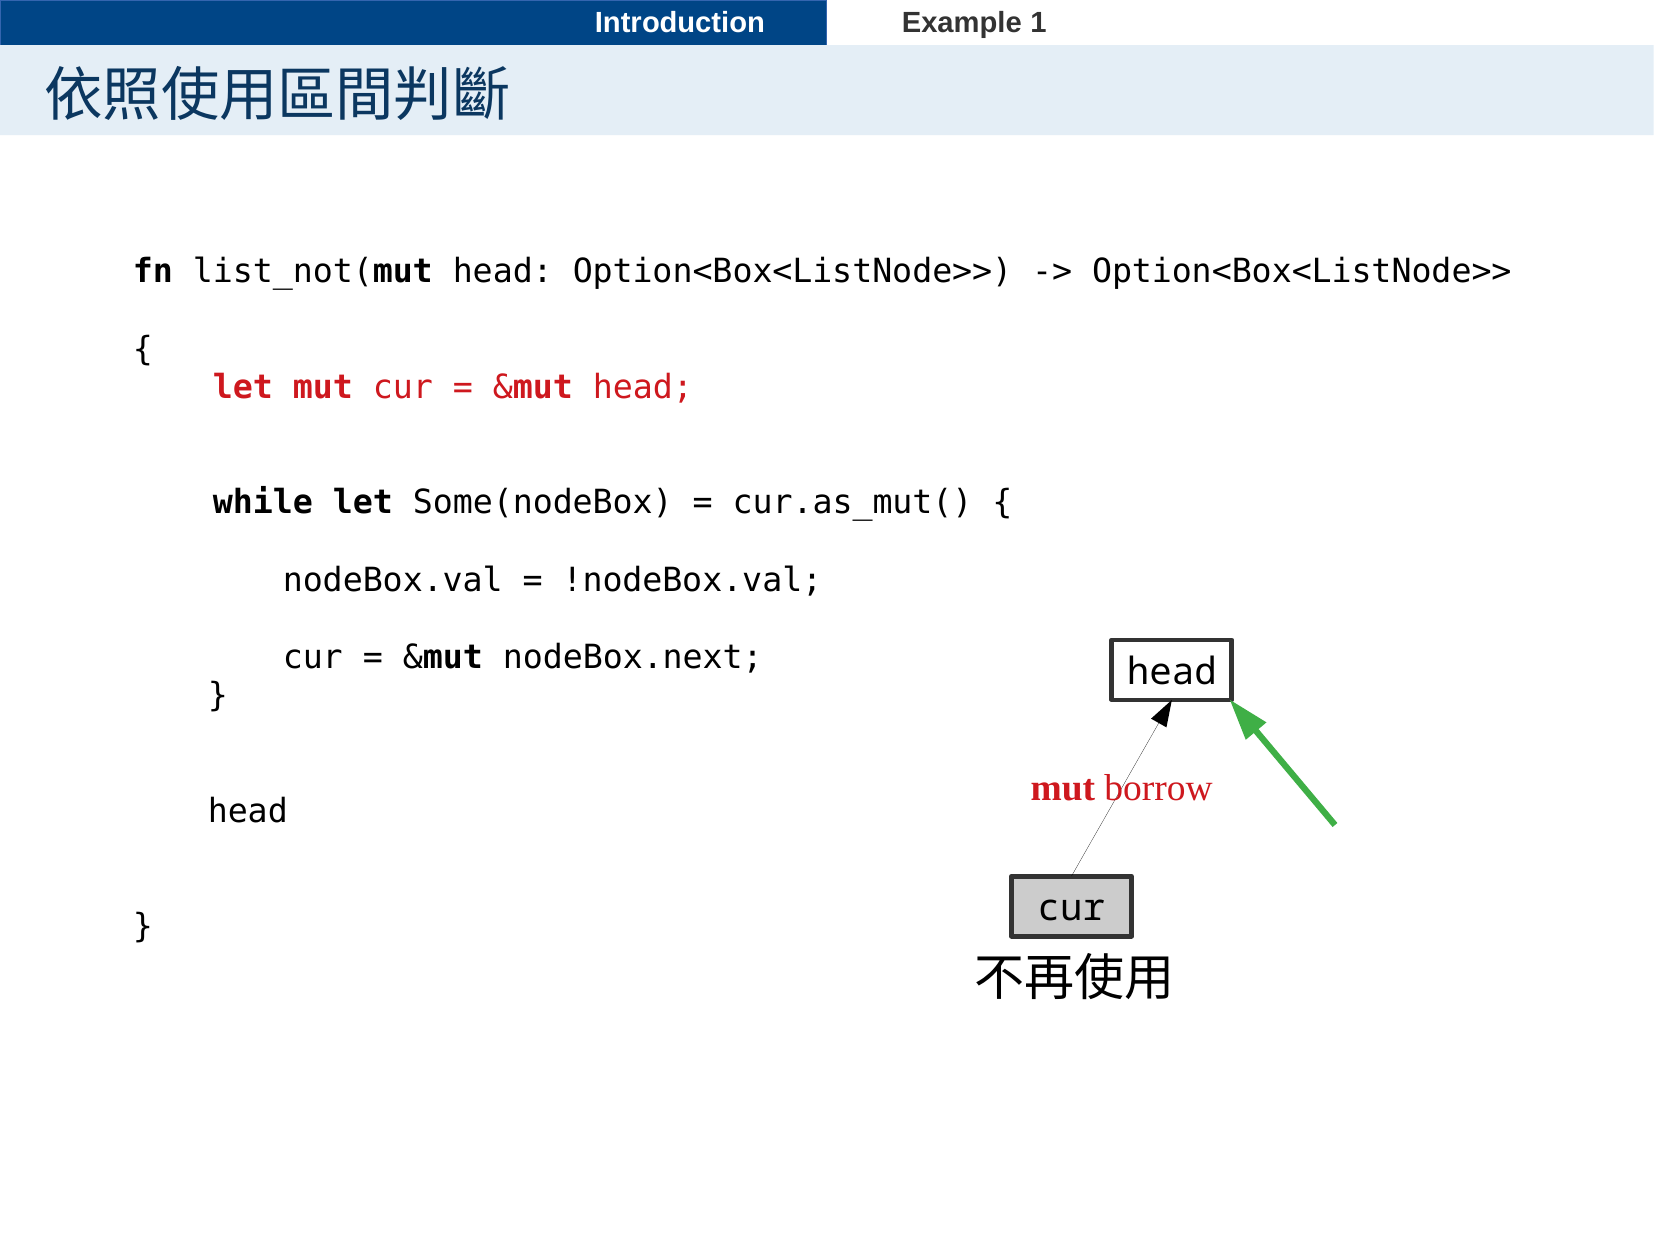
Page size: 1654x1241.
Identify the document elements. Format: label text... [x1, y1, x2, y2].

text_box cur [1011, 876, 1132, 930]
text_box 依照使用區間判斷 [0, 40, 1654, 140]
text_box head [1111, 639, 1232, 700]
text_box 不再使用 [959, 930, 1320, 1018]
title Example 1 [826, 0, 1654, 40]
title Introduction [0, 0, 766, 40]
text_box fn list_not(mut head: Option<Box<ListNode>>) -> Option<Box<ListNode>> { let mut cur = &mut head; while let Some(nodeBox) = cur.as_mut() { nodeBox.val = !nodeBox.val; cur = &mut nodeBox.next; } head } [118, 244, 1621, 1069]
